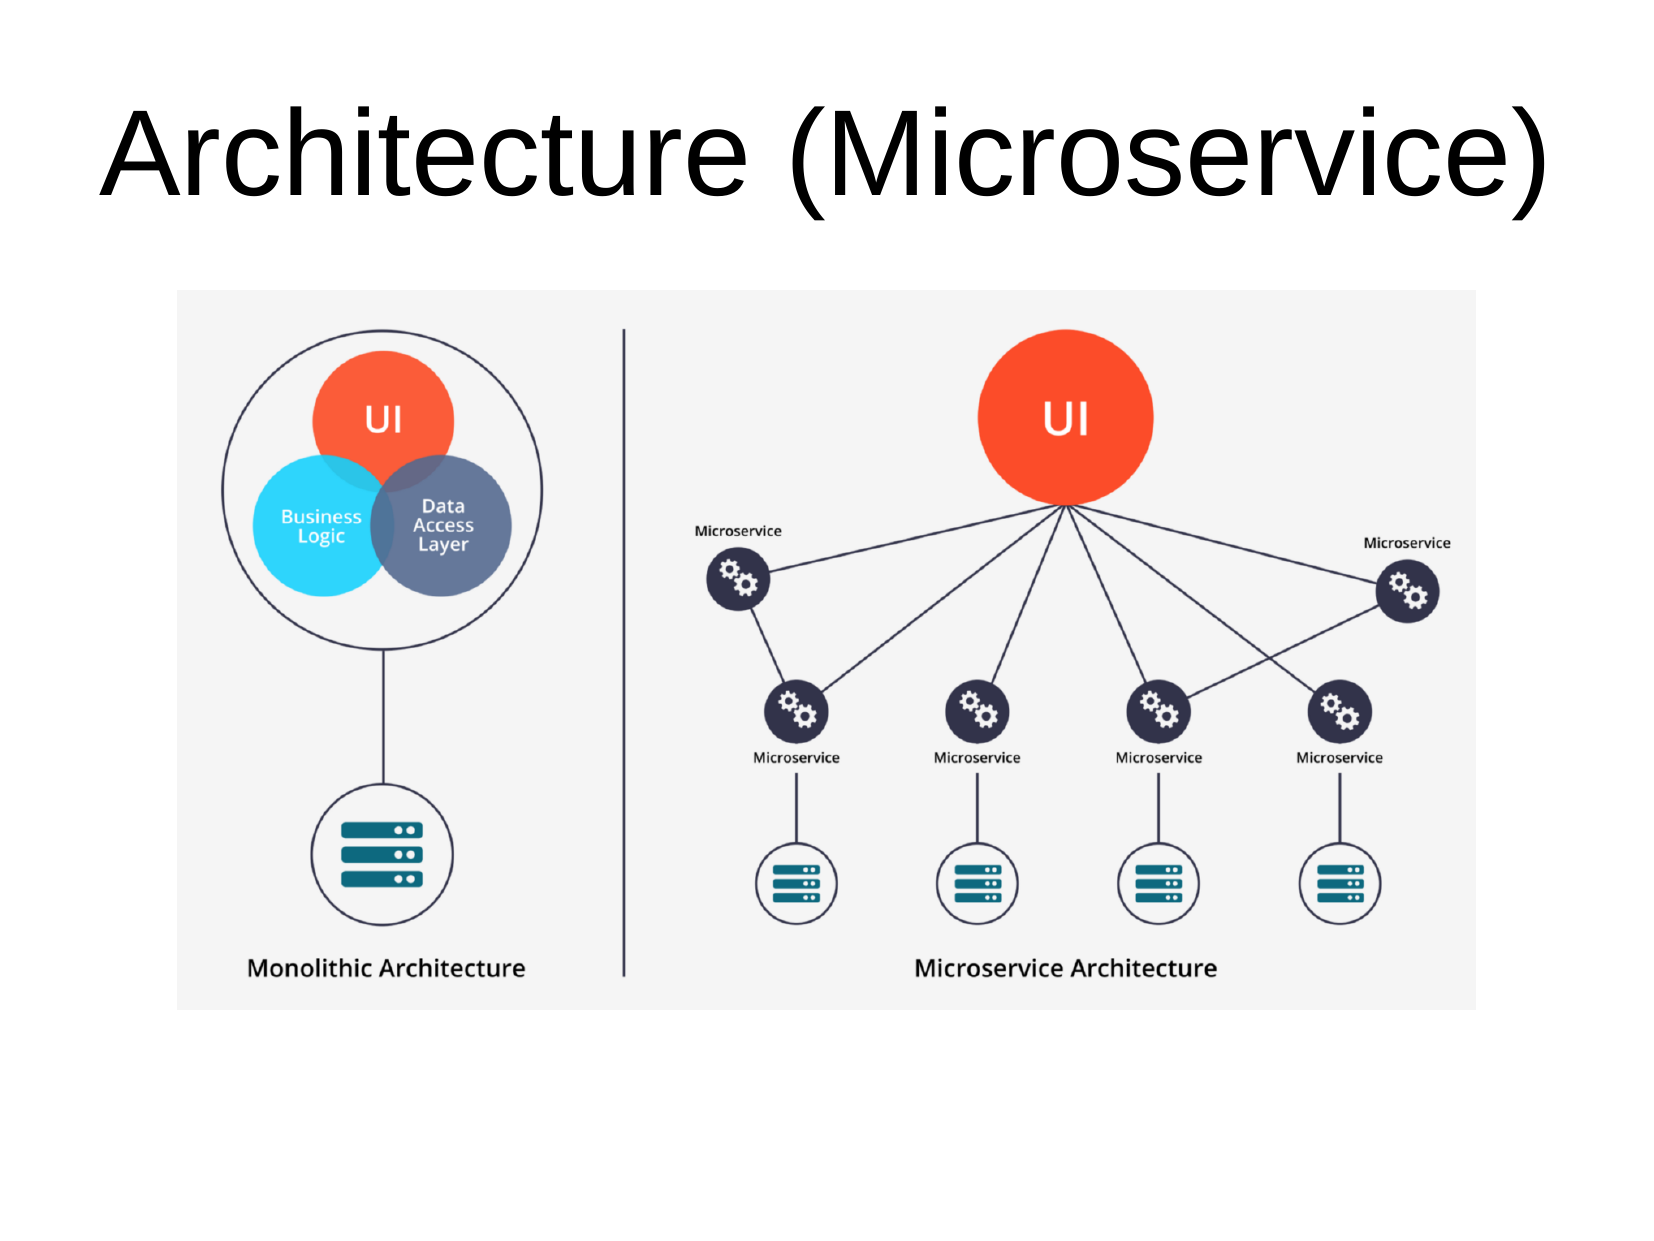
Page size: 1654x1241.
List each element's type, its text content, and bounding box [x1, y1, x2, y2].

title Architecture (Microservice) [82, 49, 1571, 257]
picture [177, 290, 1476, 1010]
